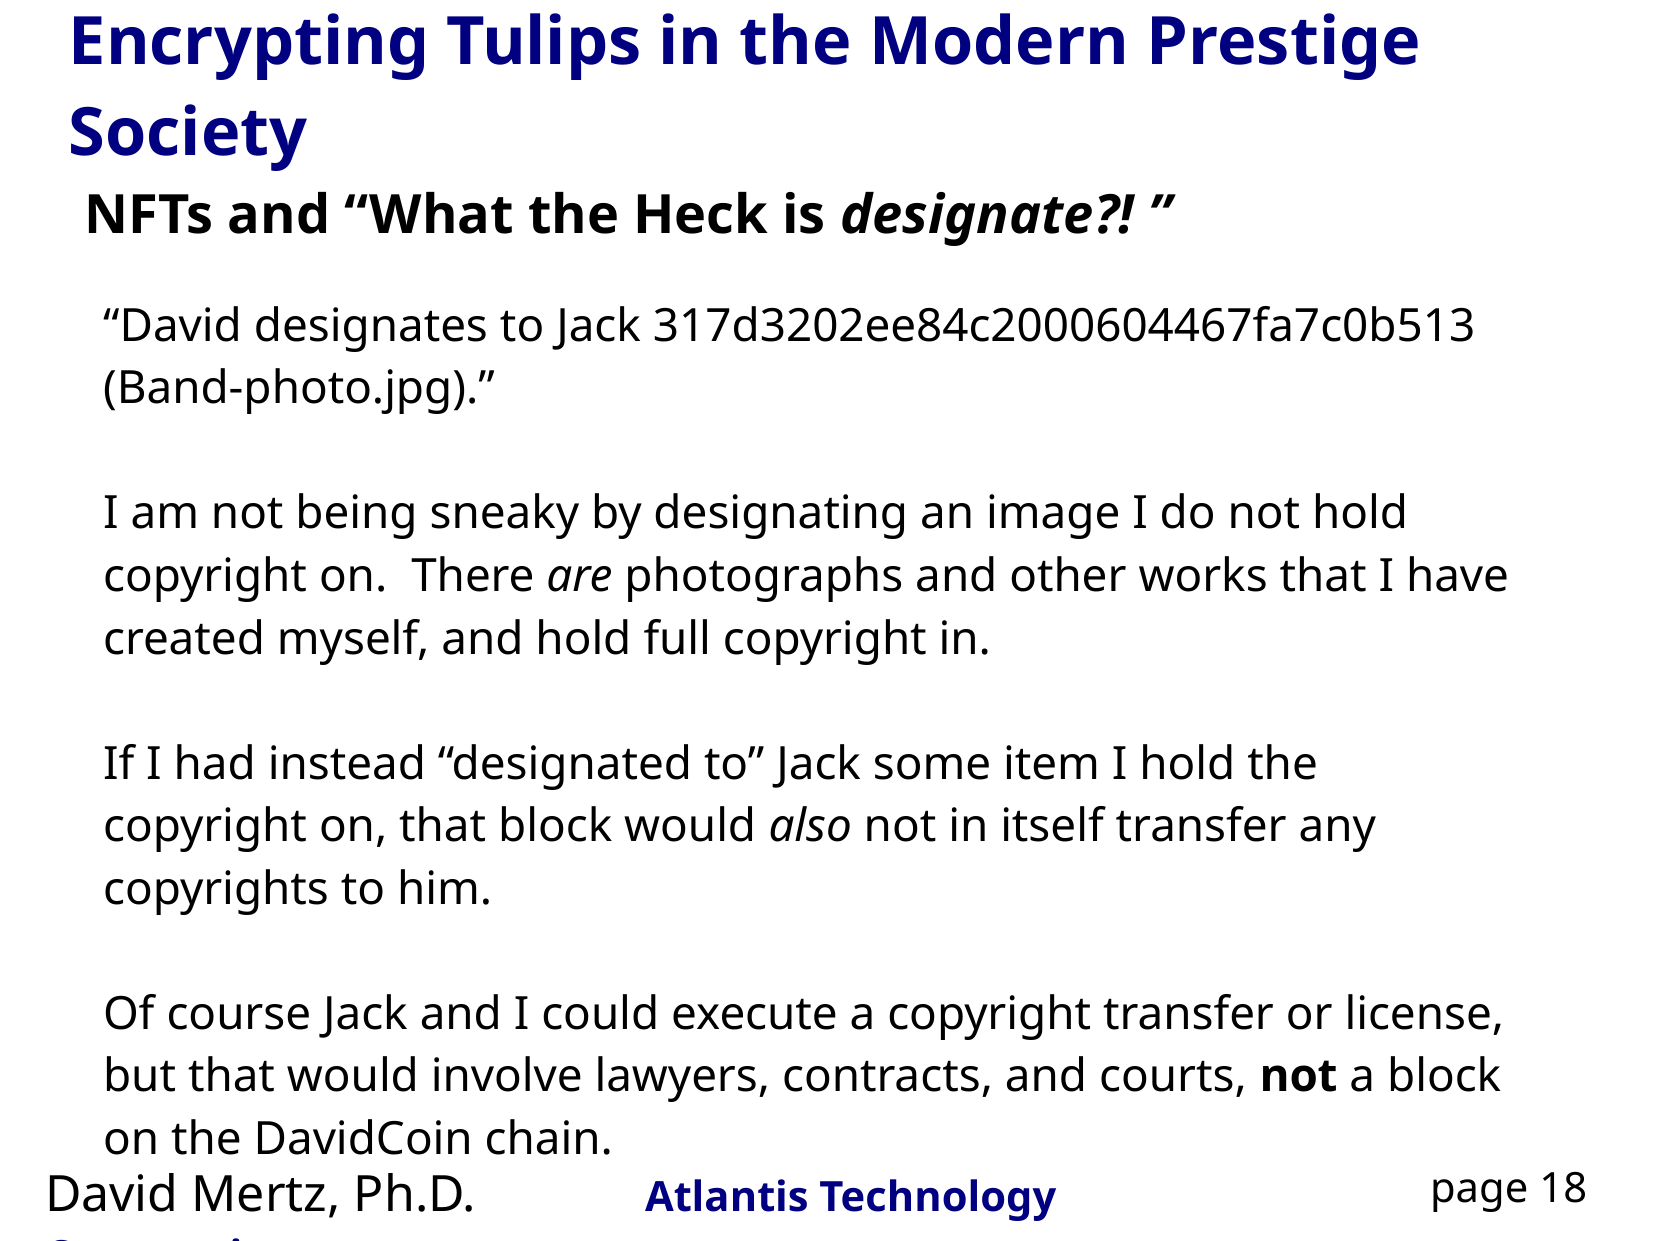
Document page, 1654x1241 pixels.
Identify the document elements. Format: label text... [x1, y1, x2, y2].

list NFTs and “What the Heck is designate?! ” [84, 175, 1231, 252]
text_box “David designates to Jack 317d3202ee84c2000604467fa7c0b513 (Band-photo.jpg).” I am not being sneaky by designating an image I do not hold copyright on. There are photographs and other works that I have created myself, and hold full copyright in. If I had instead “designated to” Jack some item I hold the copyright on, that block would also not in itself transfer any copyrights to him. Of course Jack and I could execute a copyright transfer or license, but that would involve lawyers, contracts, and courts, not a block on the DavidCoin chain. [88, 285, 1544, 1126]
